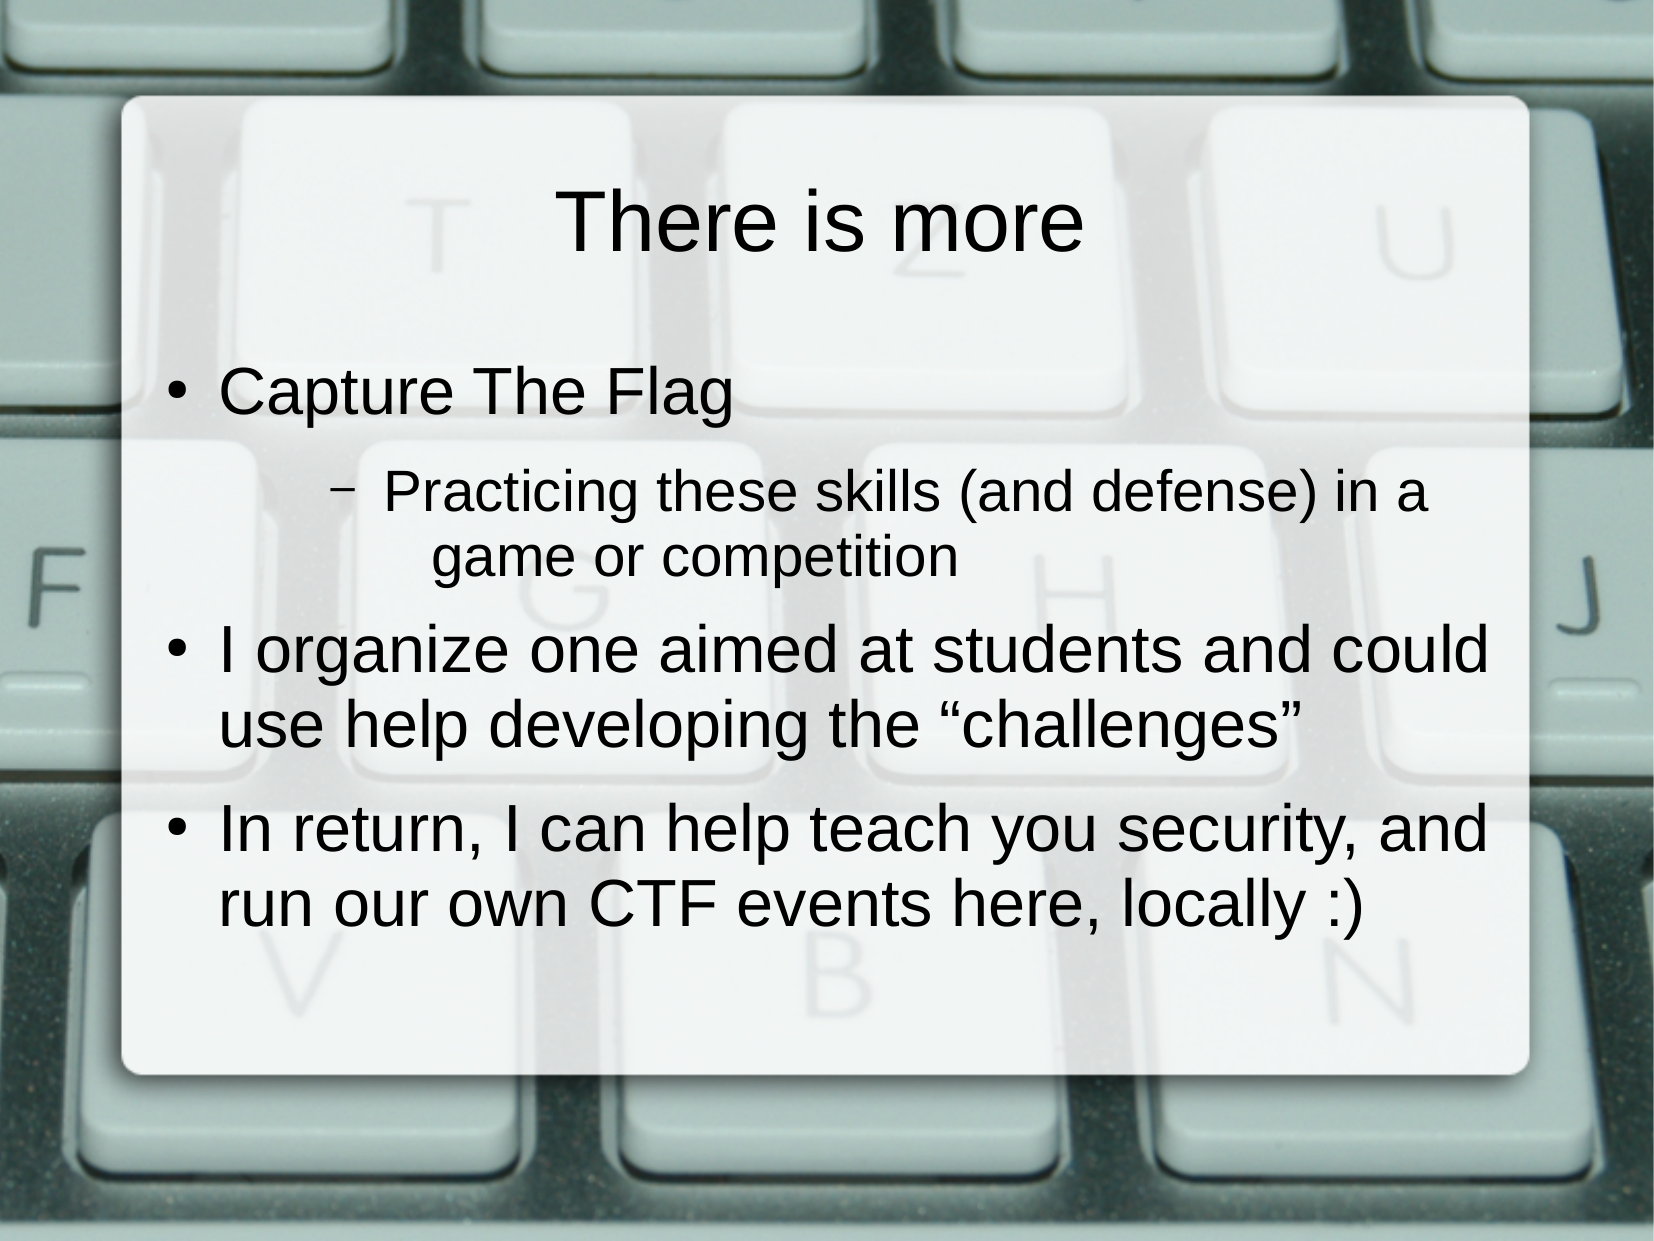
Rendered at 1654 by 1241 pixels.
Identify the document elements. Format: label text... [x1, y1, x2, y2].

title There is more [135, 117, 1506, 325]
list Capture The Flag Practicing these skills (and defense) in a game or competition I organize one aimed at students and could use help developing the “challenges” In return, I can help teach you security, and run our own CTF events here, locally :) [147, 354, 1506, 1074]
picture [0, 0, 1654, 1241]
